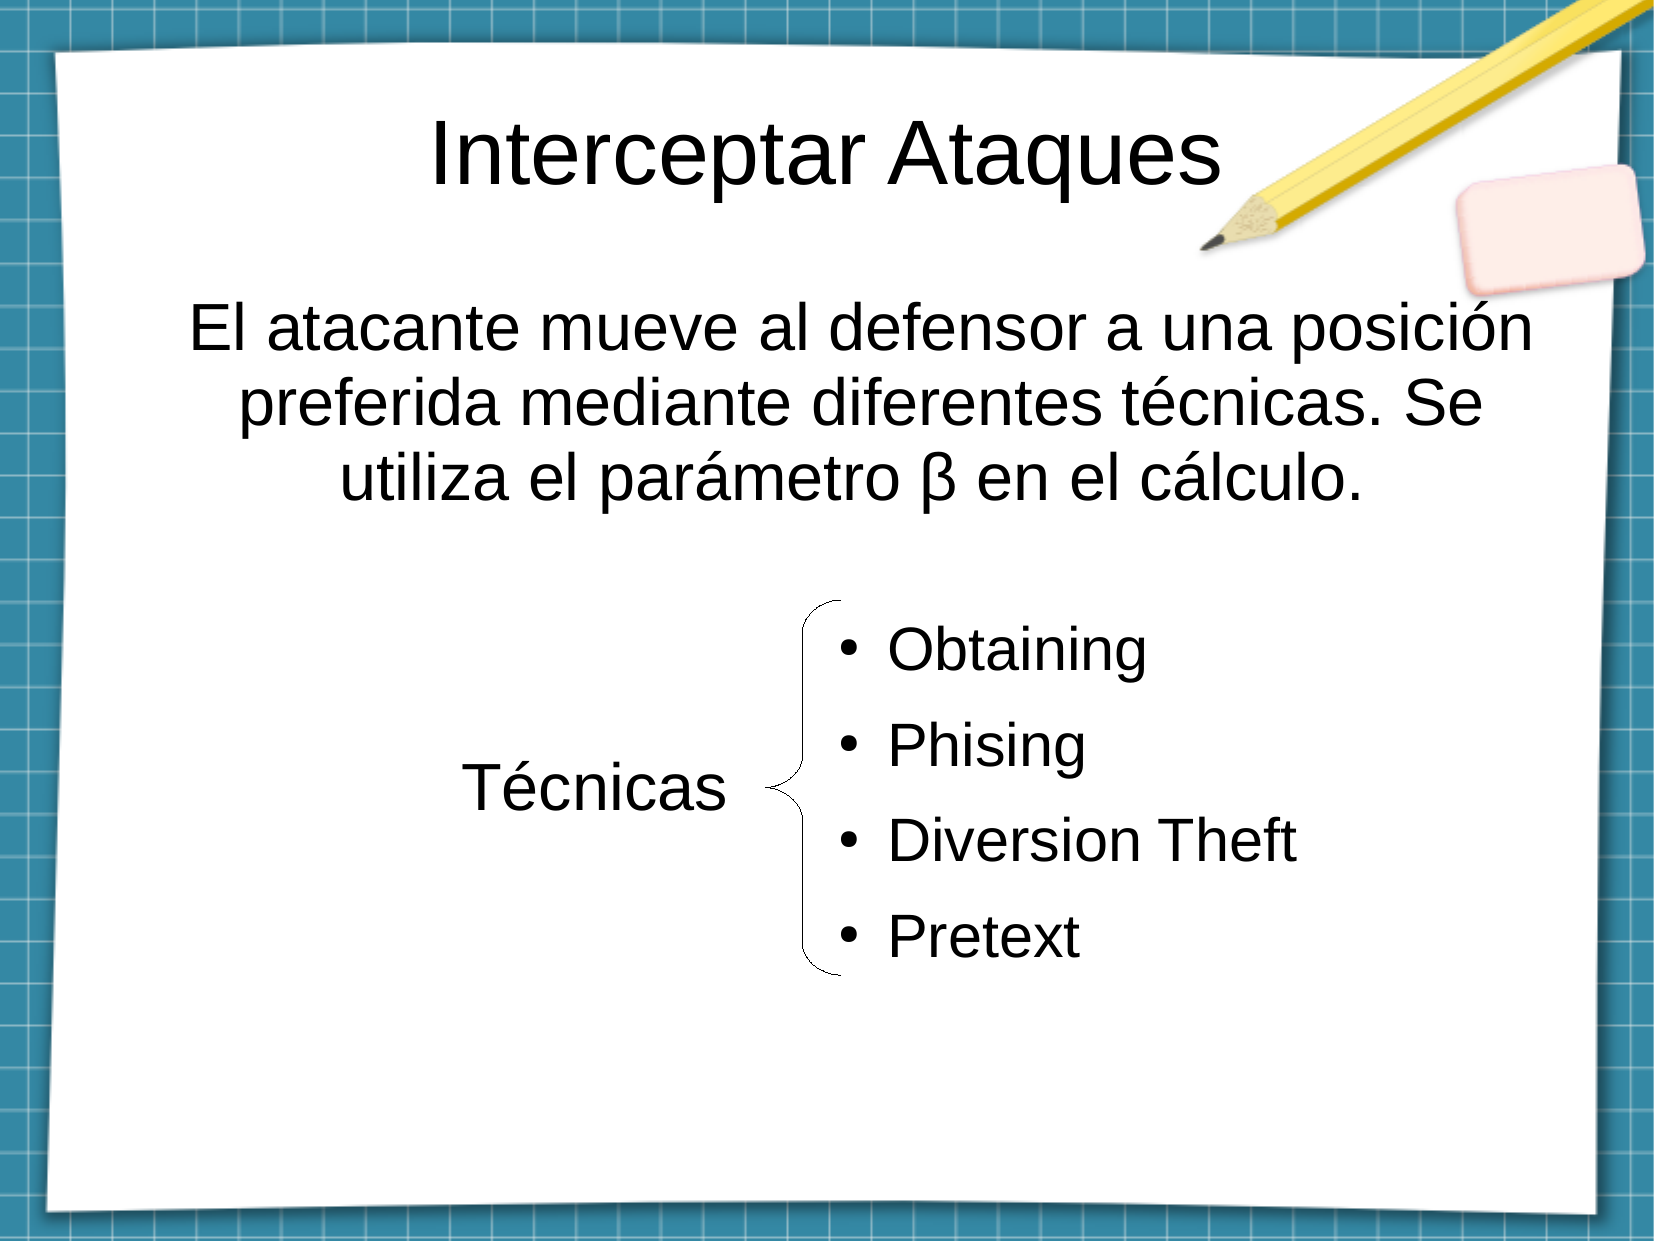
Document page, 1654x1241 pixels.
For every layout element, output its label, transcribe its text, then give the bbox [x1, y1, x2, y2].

title Interceptar Ataques [82, 49, 1571, 257]
list El atacante mueve al defensor a una posición preferida mediante diferentes técnicas. Se utiliza el parámetro β en el cálculo. [82, 290, 1571, 556]
list Obtaining Phising Diversion Theft Pretext [821, 615, 1396, 976]
list Técnicas [362, 750, 756, 826]
picture [0, 0, 1654, 1241]
